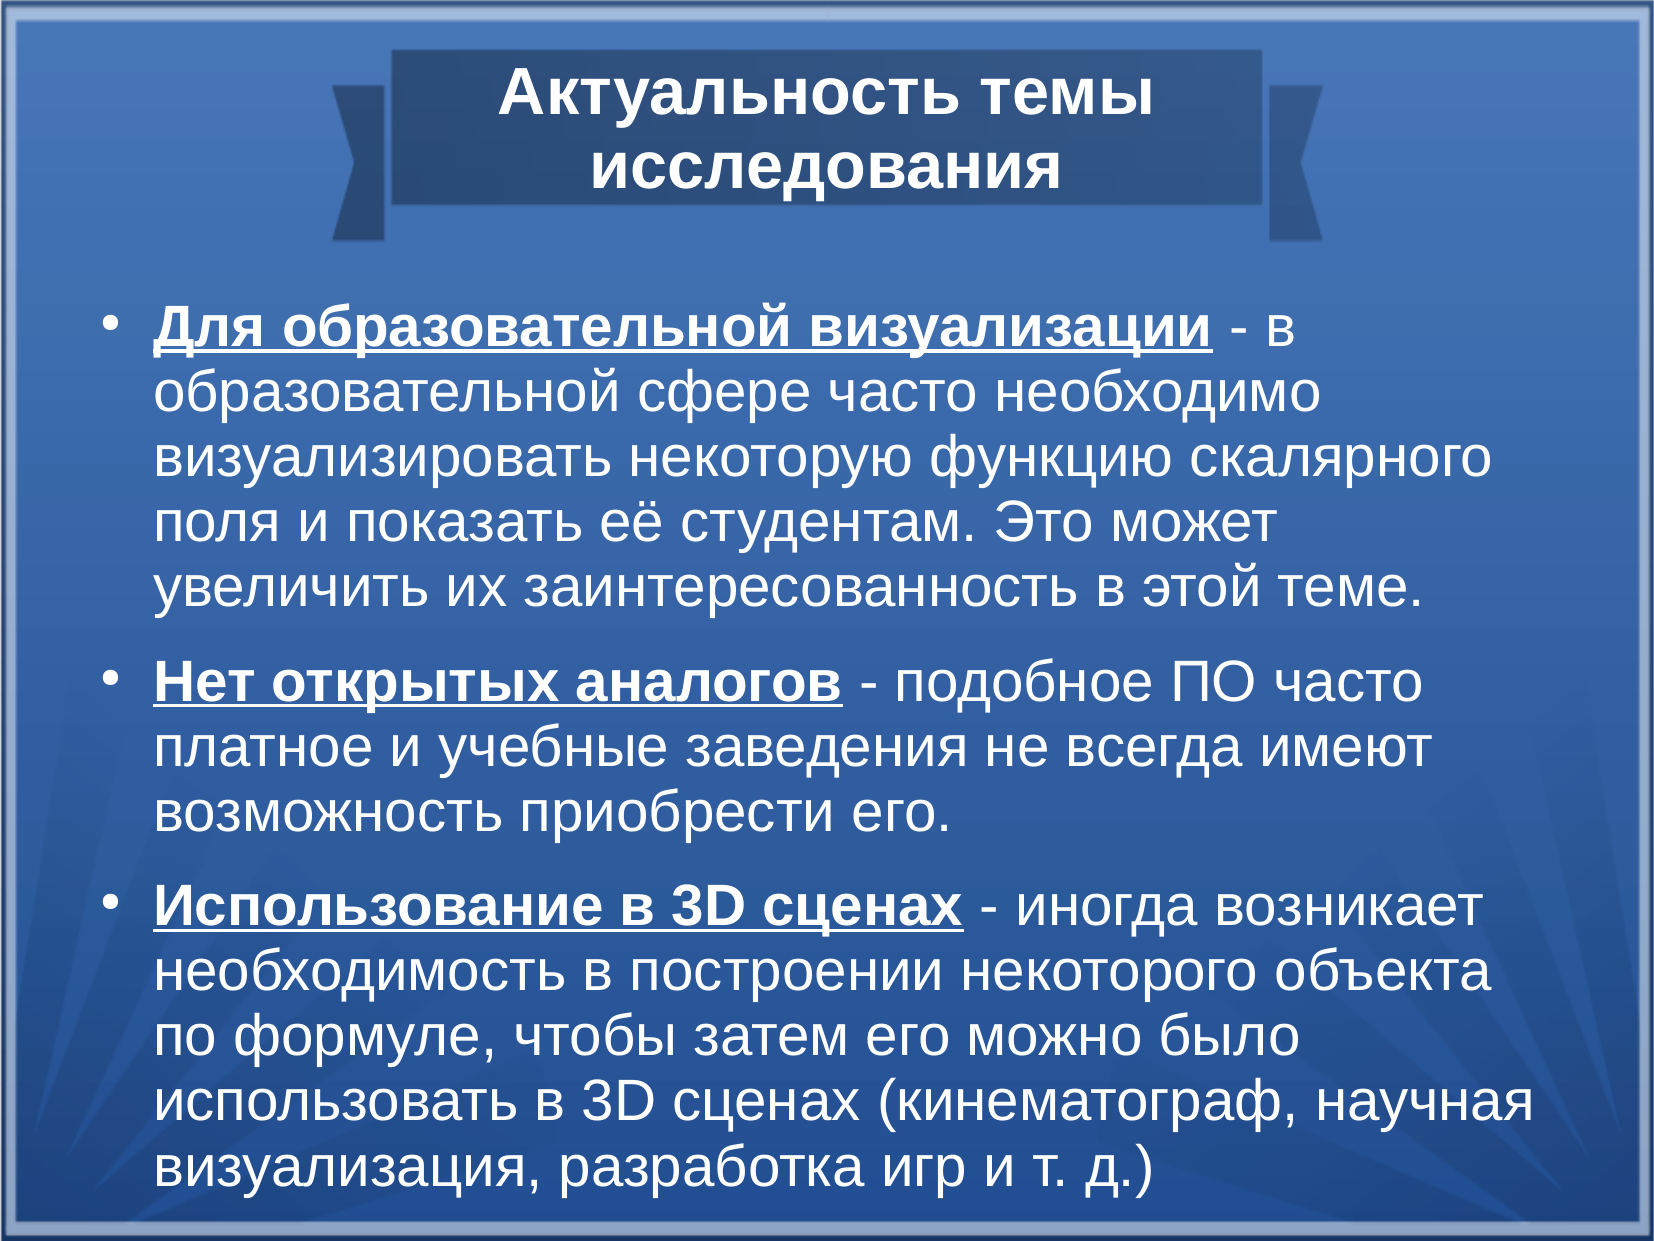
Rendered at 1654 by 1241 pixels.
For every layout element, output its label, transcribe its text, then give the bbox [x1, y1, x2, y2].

title Актуальность темы исследования [389, 49, 1264, 205]
picture [0, 0, 1654, 1241]
list Для образовательной визуализации - в образовательной сфере часто необходимо визуализировать некоторую функцию скалярного поля и показать её студентам. Это может увеличить их заинтересованность в этой теме. Нет открытых аналогов - подобное ПО часто платное и учебные заведения не всегда имеют возможность приобрести его. Использование в 3D сценах - иногда возникает необходимость в построении некоторого объекта по формуле, чтобы затем его можно было использовать в 3D сценах (кинематограф, научная визуализация, разработка игр и т. д.) [82, 290, 1571, 1200]
